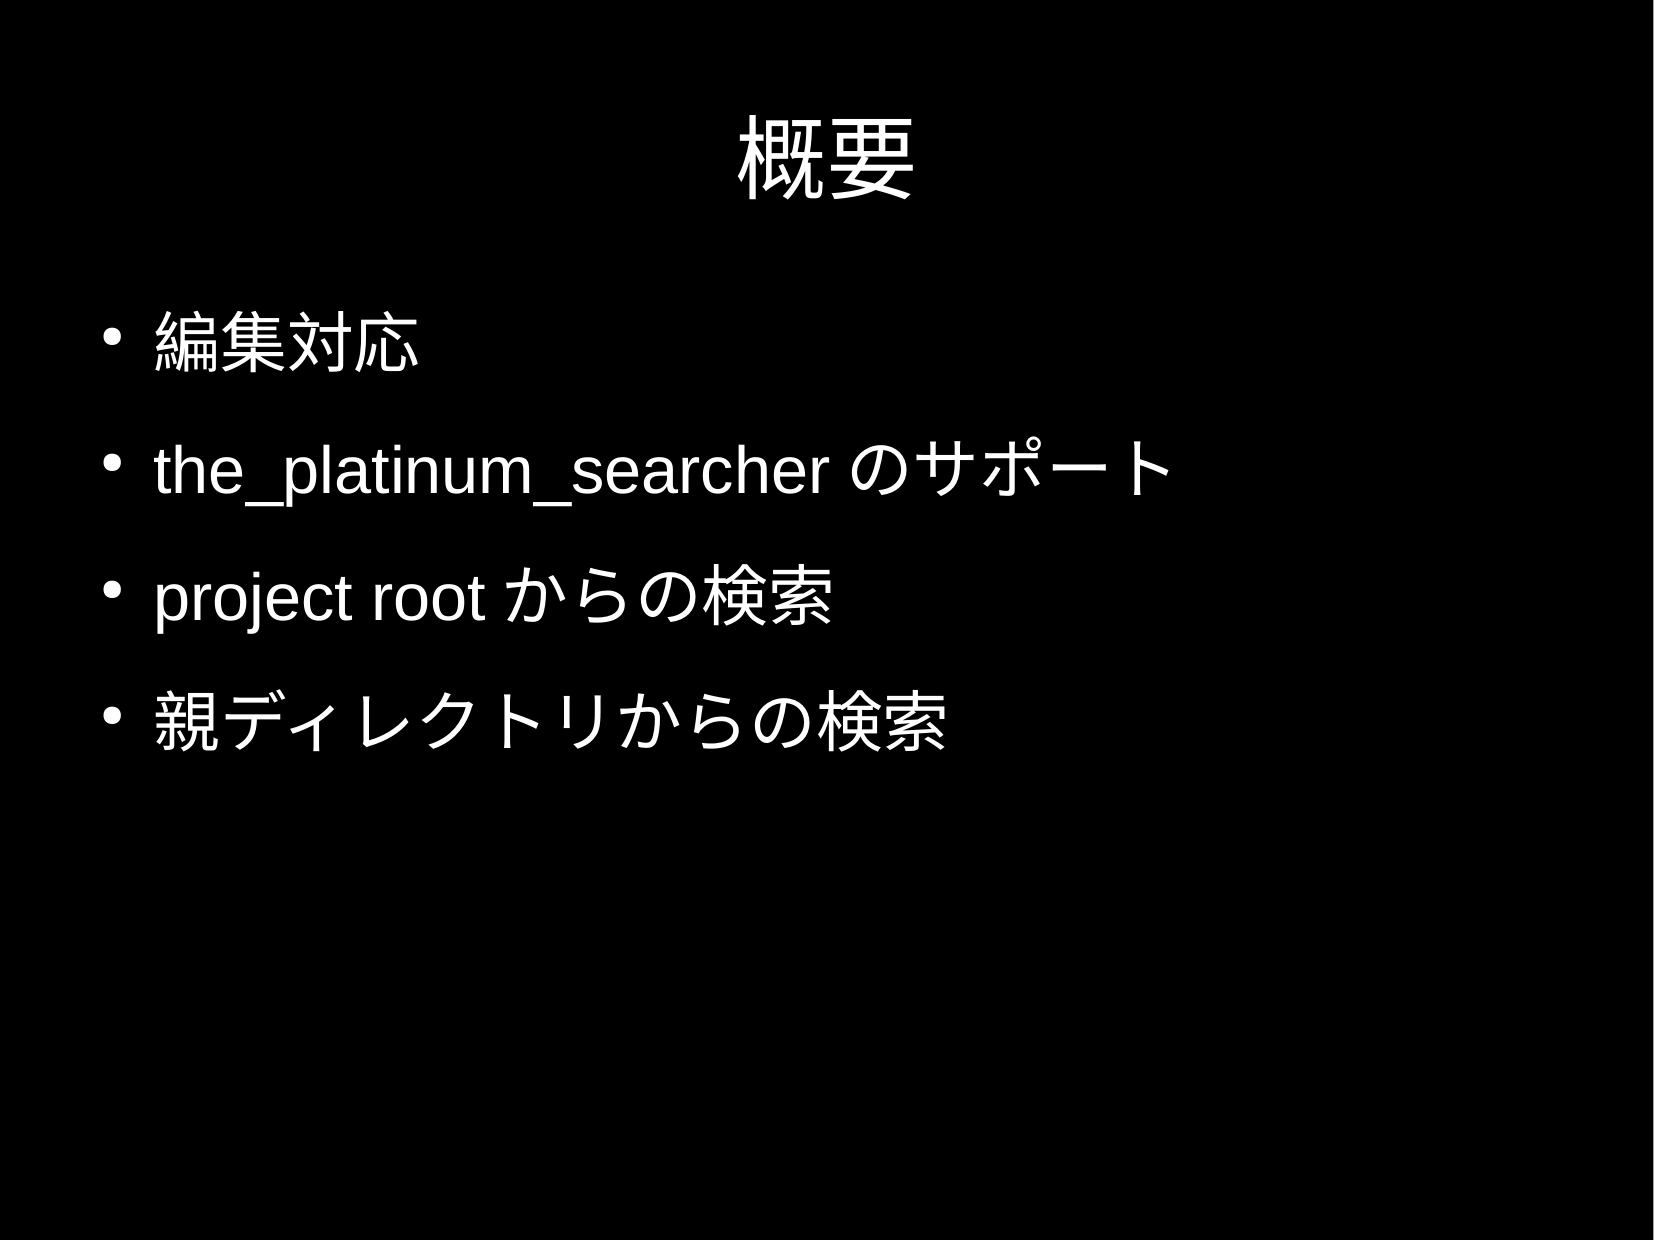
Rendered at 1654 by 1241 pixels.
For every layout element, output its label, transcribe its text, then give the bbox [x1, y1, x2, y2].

list 編集対応 the_platinum_searcherのサポート project rootからの検索 親ディレクトリからの検索 [82, 290, 1571, 1010]
title 概要 [82, 49, 1571, 257]
